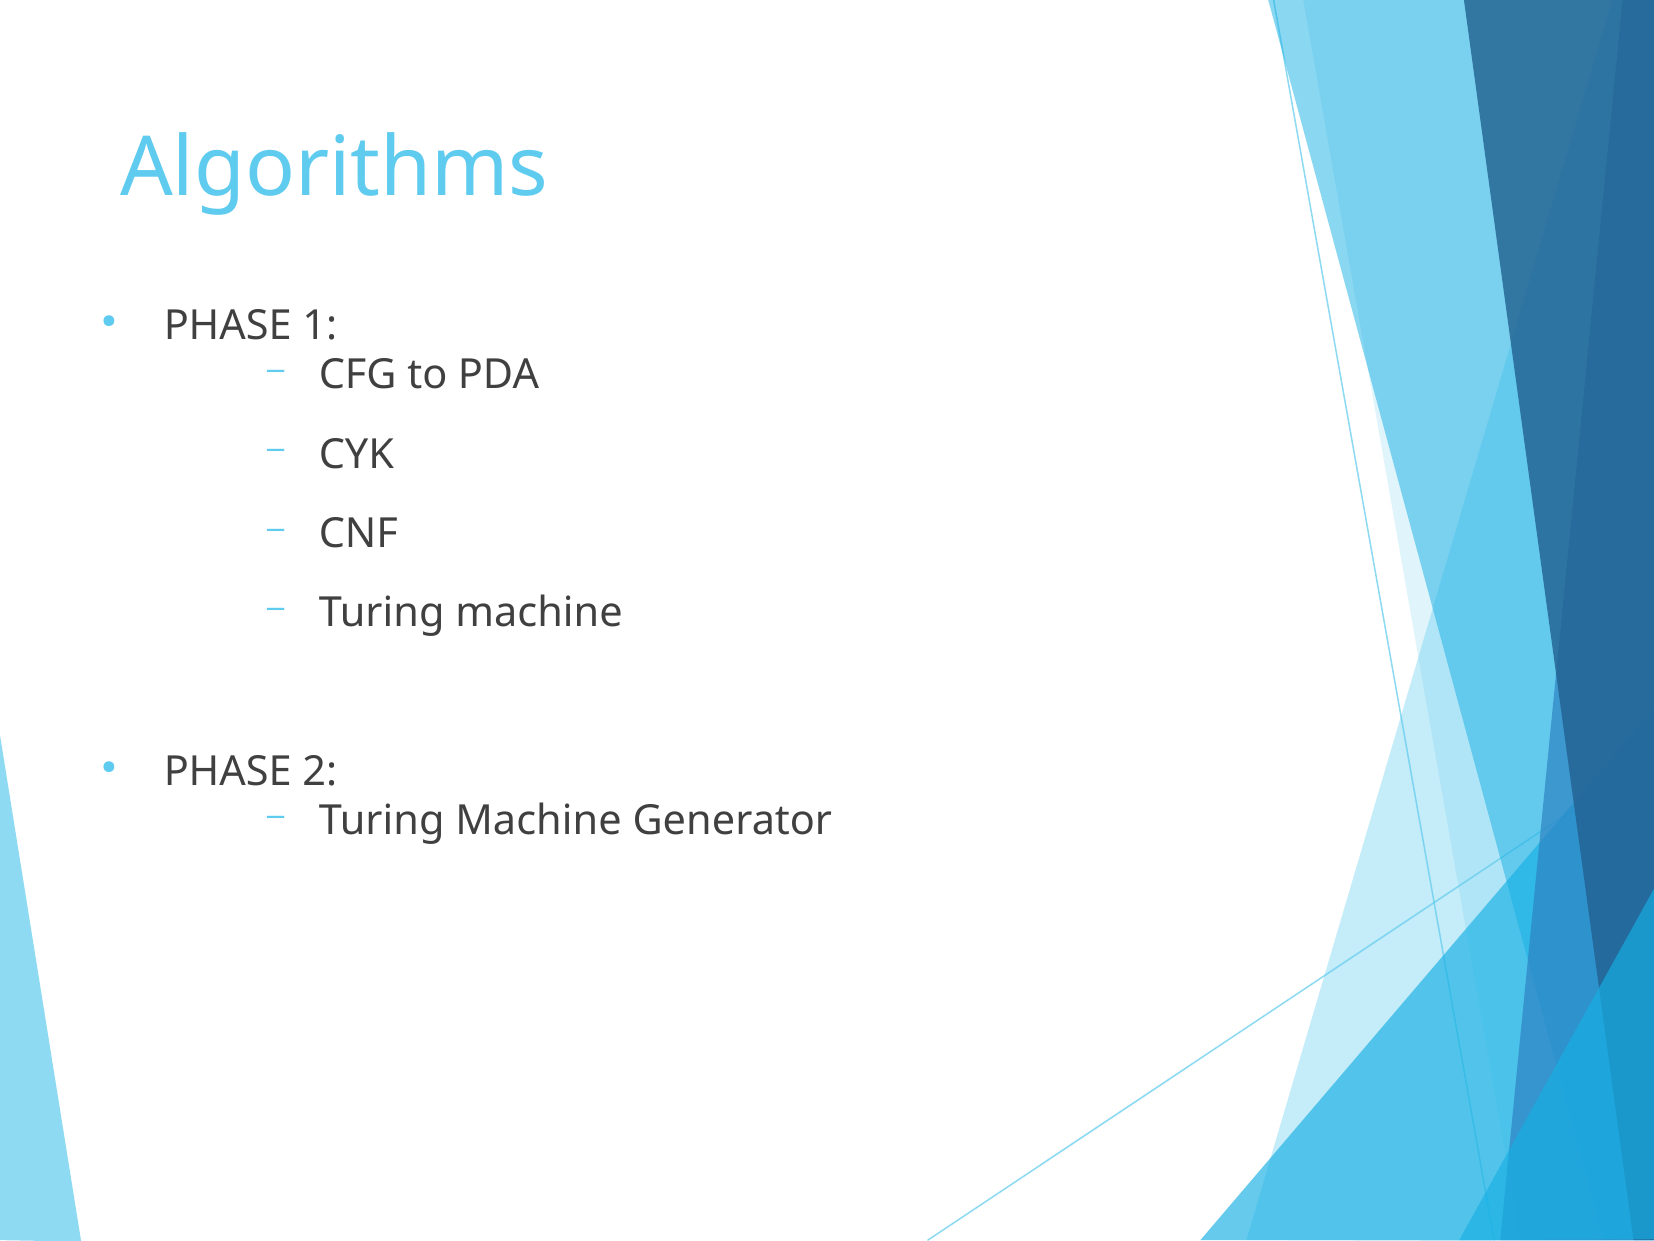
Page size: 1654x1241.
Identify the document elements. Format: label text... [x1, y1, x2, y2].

title Algorithms [105, 105, 931, 313]
list PHASE 1: CFG to PDA CYK CNF Turing machine PHASE 2: Turing Machine Generator [86, 290, 1426, 1010]
